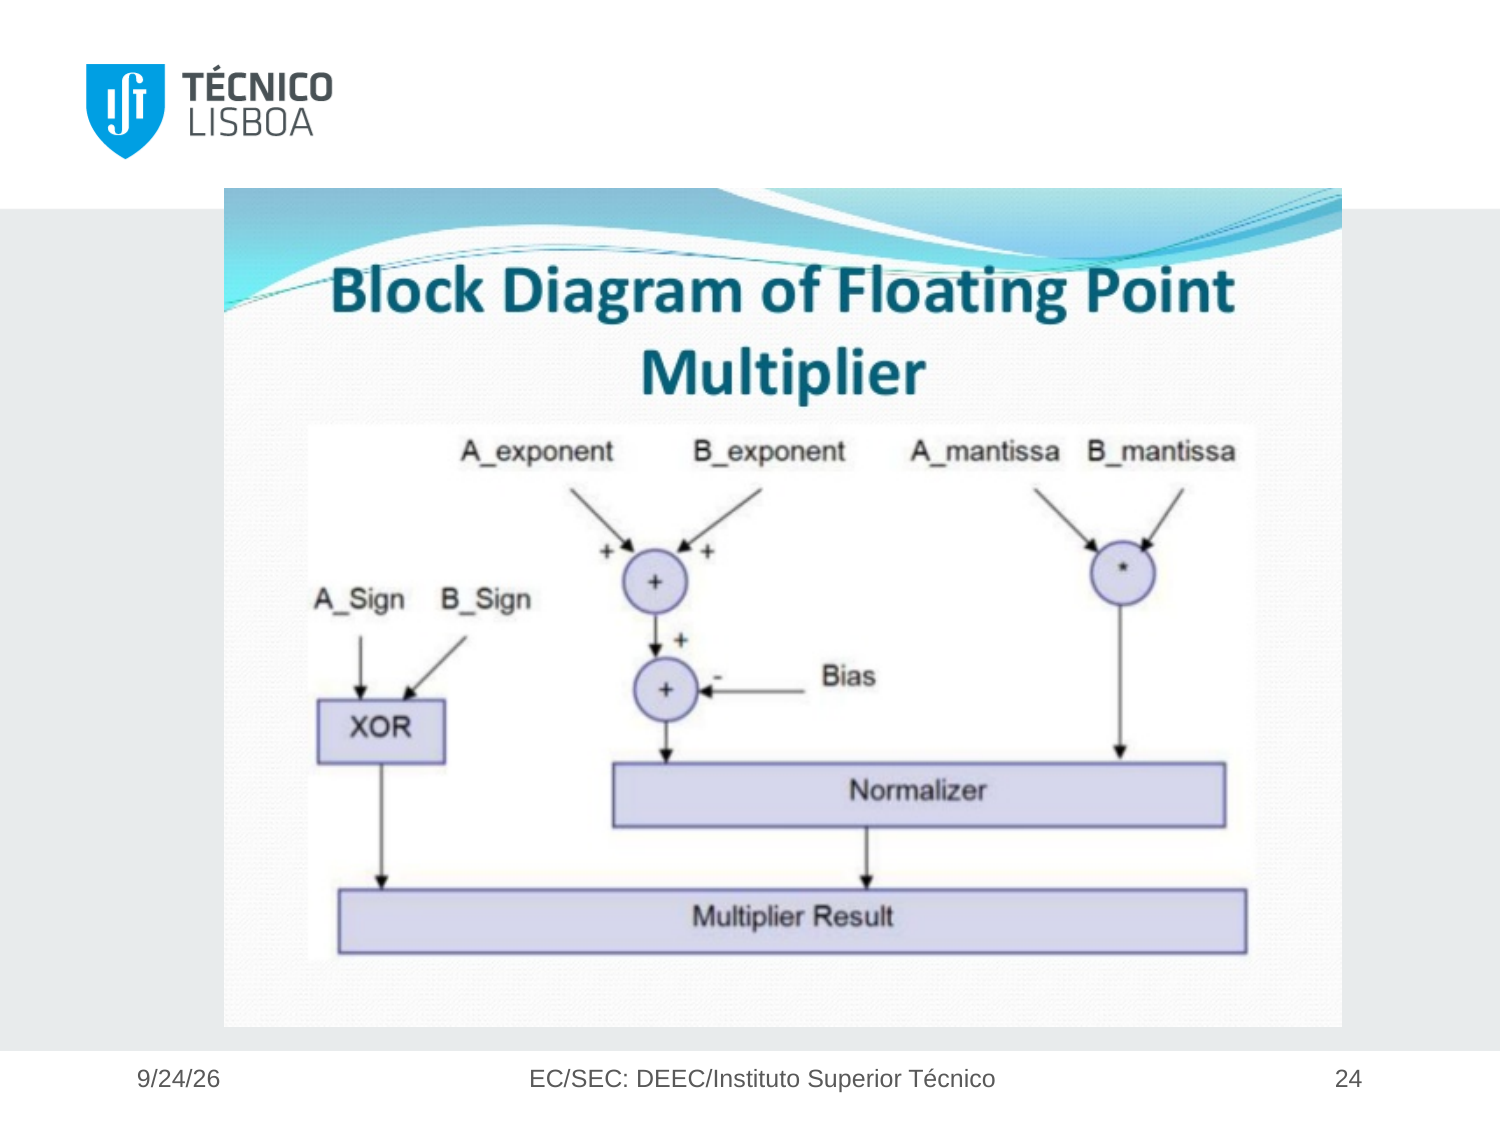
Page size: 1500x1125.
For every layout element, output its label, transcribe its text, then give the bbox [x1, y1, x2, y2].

slide_number 11/26/20 [121, 1052, 425, 1103]
footer EC/SEC: DEEC/Instituto Superior Técnico [512, 1052, 1021, 1103]
slide_number <number> [1077, 1052, 1378, 1103]
picture [0, 0, 1500, 1125]
